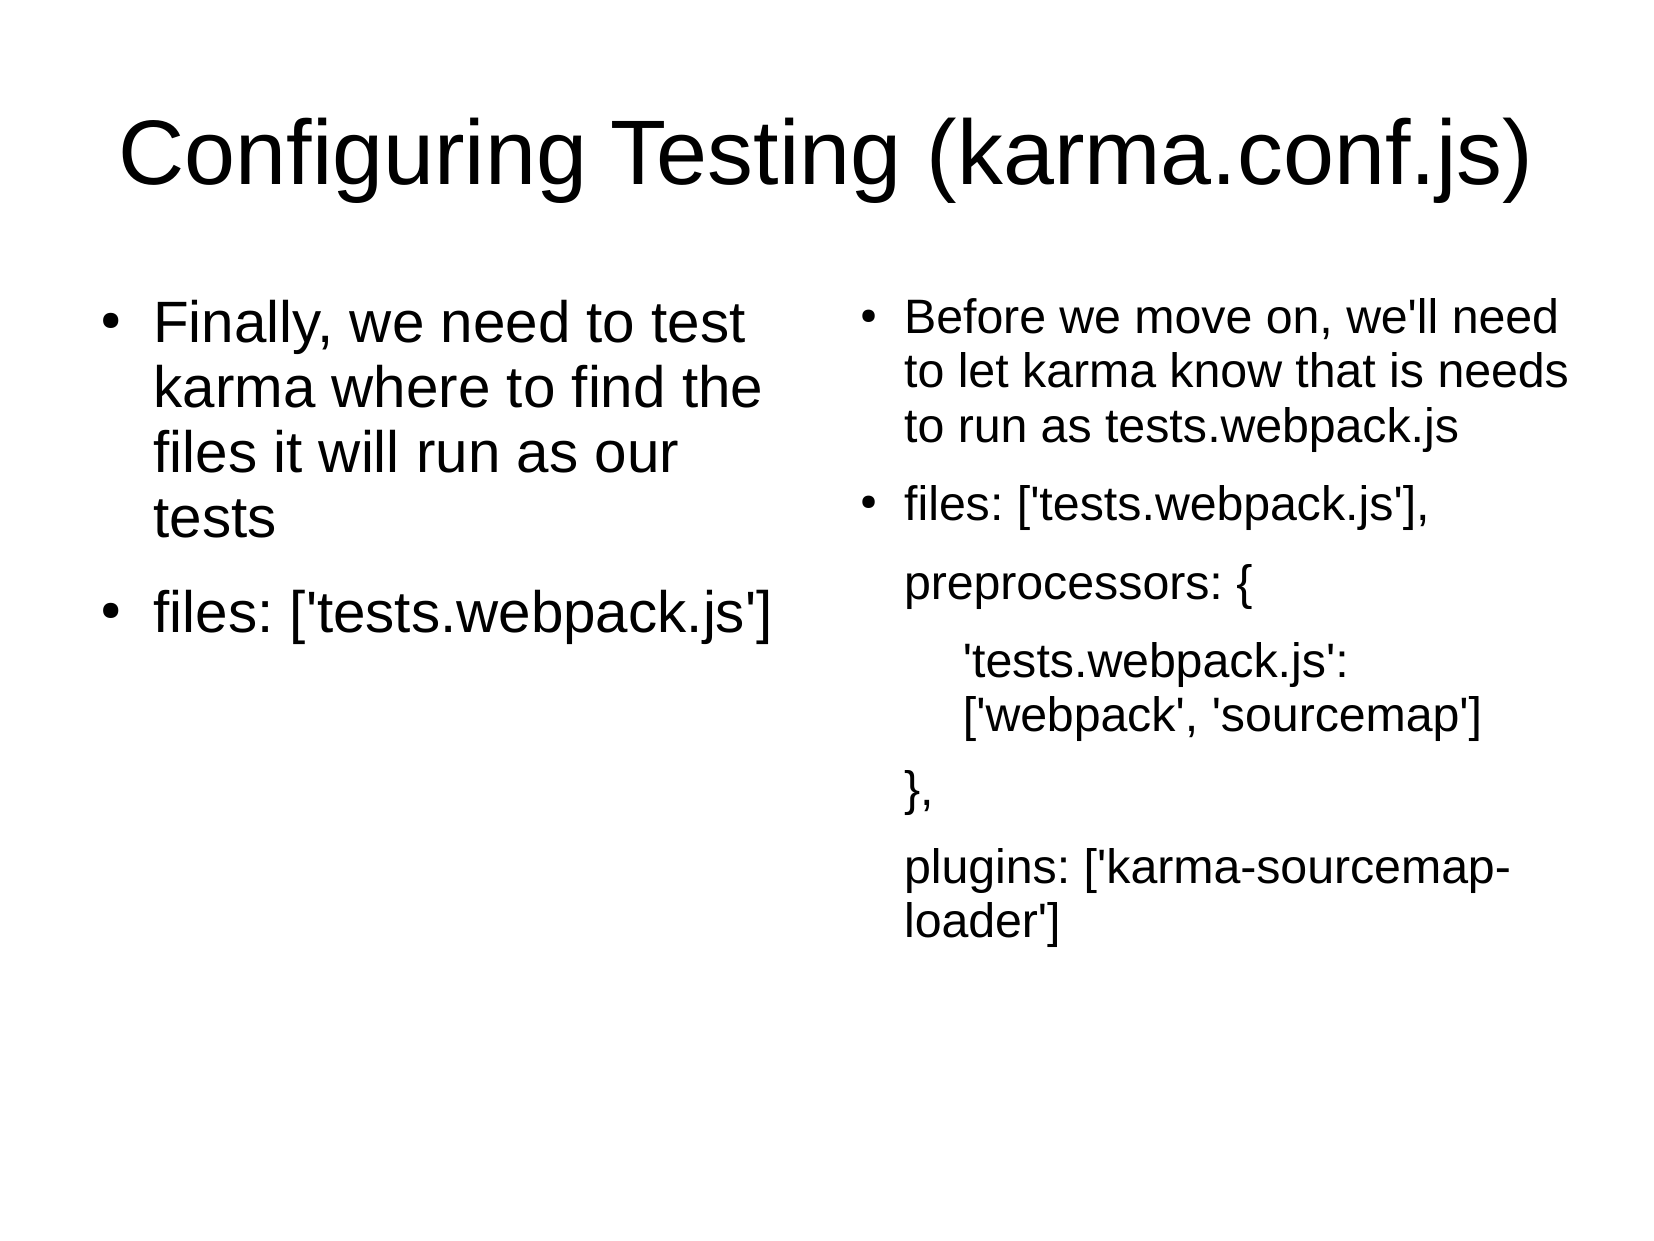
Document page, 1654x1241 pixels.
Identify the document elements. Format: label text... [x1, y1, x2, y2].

title Configuring Testing (karma.conf.js) [82, 49, 1571, 257]
list Finally, we need to test karma where to find the files it will run as our tests files: ['tests.webpack.js'] [82, 290, 809, 1010]
list Before we move on, we'll need to let karma know that is needs to run as tests.webpack.js files: ['tests.webpack.js'], preprocessors: { 'tests.webpack.js': ['webpack', 'sourcemap'] }, plugins: ['karma-sourcemap-loader'] [845, 290, 1572, 1010]
